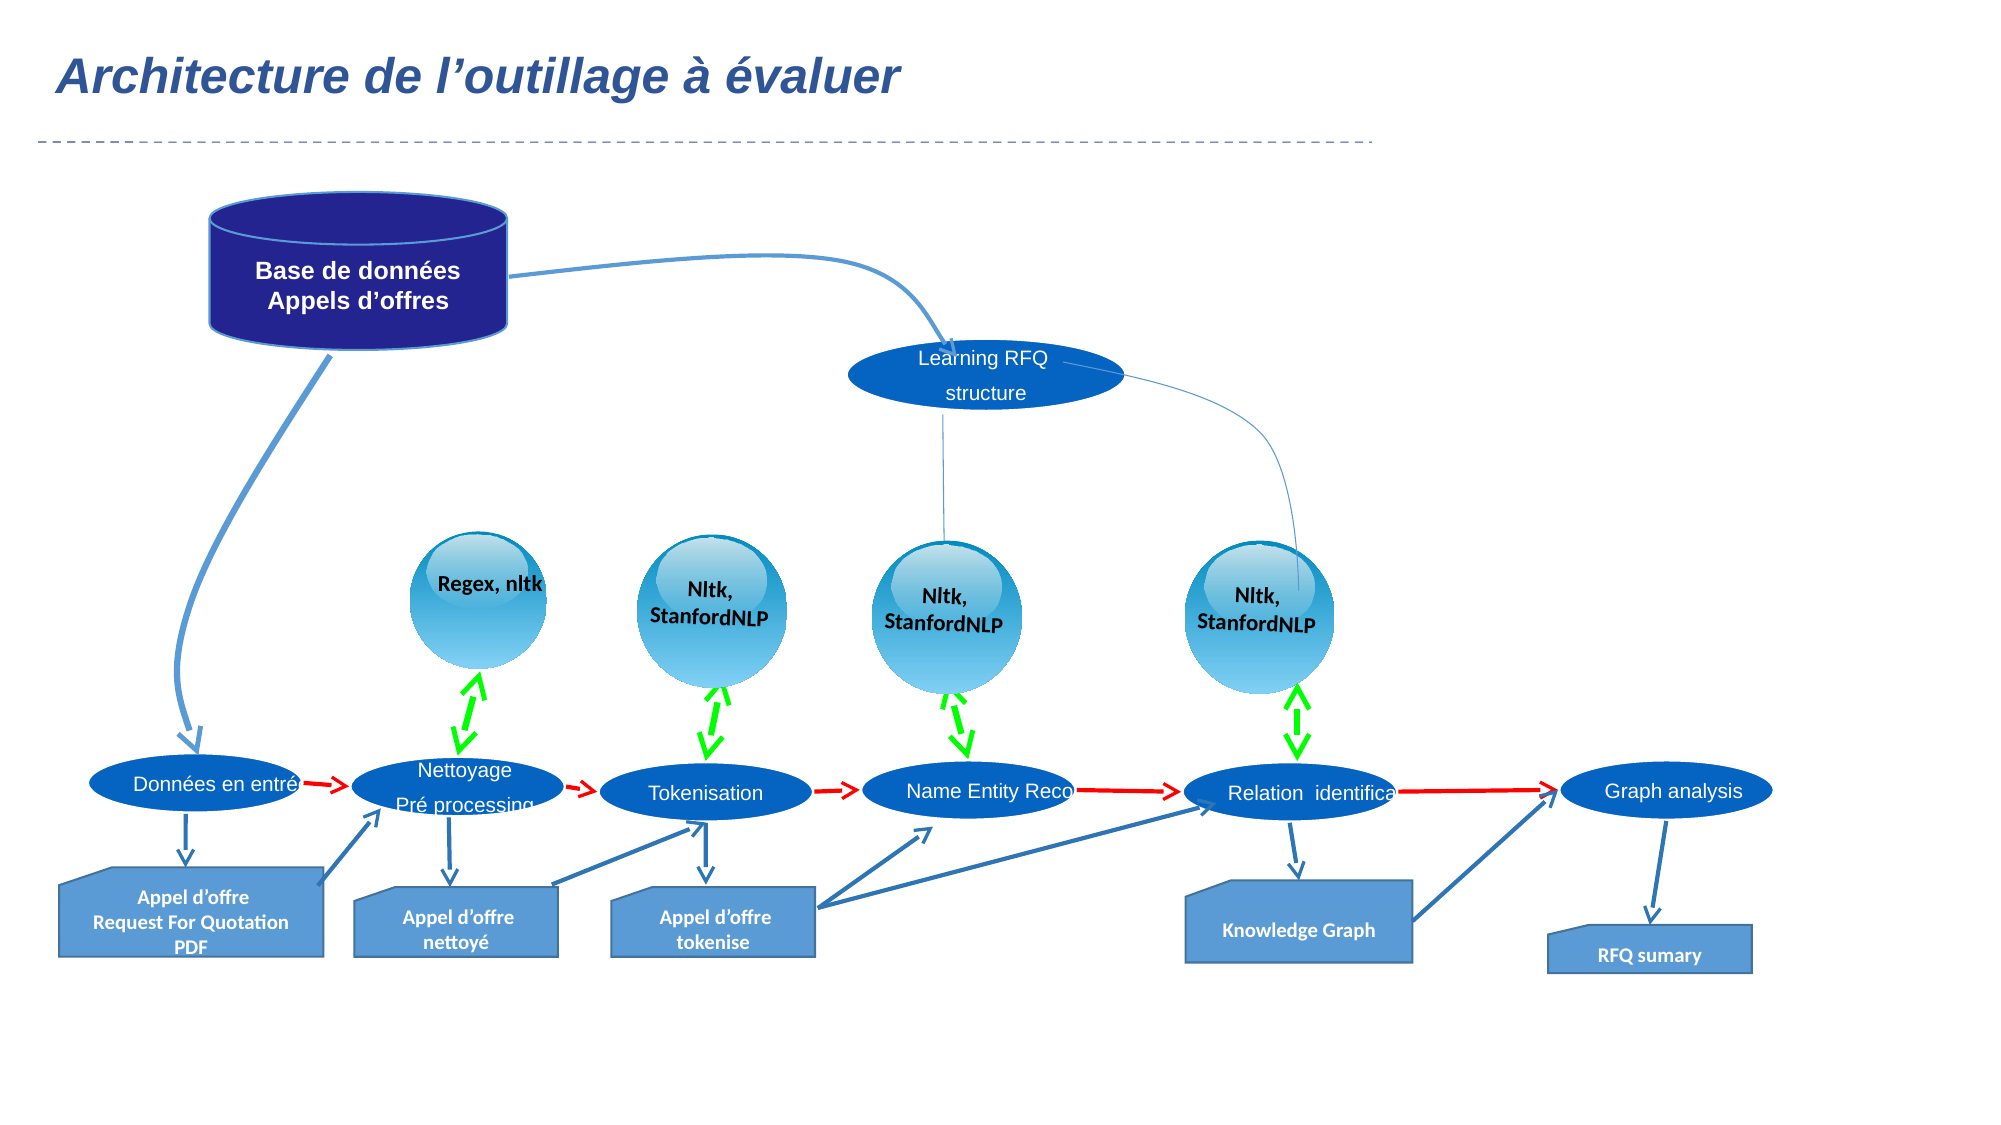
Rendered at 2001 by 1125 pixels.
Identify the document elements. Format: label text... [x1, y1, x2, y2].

text_box Appel d’offre Request For Quotation PDF [59, 867, 324, 957]
title Architecture de l’outillage à évaluer [40, 8, 1615, 139]
text_box Graph analysis [1558, 759, 1776, 821]
text_box Données en entrée [86, 752, 303, 814]
text_box Nltk, StanfordNLP [861, 569, 1028, 648]
text_box Appel d’offre tokenise [611, 887, 816, 957]
text_box Nltk, StanfordNLP [1174, 569, 1341, 648]
text_box [1298, 551, 1323, 575]
text_box [1200, 540, 1297, 574]
text_box [875, 642, 1016, 694]
text_box RFQ sumary [1548, 924, 1752, 974]
text_box [410, 605, 547, 669]
text_box Base de données Appels d’offres [209, 191, 508, 350]
text_box Learning RFQ structure [845, 337, 1127, 413]
text_box Relation identification [1181, 760, 1398, 823]
text_box Regex, nltk [401, 560, 579, 605]
text_box [653, 534, 775, 569]
text_box Tokenisation [597, 760, 814, 823]
text_box Knowledge Graph [1185, 880, 1413, 963]
text_box Nltk, StanfordNLP [627, 563, 793, 642]
text_box Appel d’offre nettoyé [354, 887, 558, 957]
text_box Name Entity Recognition [860, 759, 1077, 821]
text_box [641, 636, 781, 688]
text_box Nettoyage Pré processing [349, 755, 566, 818]
text_box [888, 540, 1010, 575]
text_box [422, 531, 534, 560]
text_box [1188, 642, 1329, 694]
